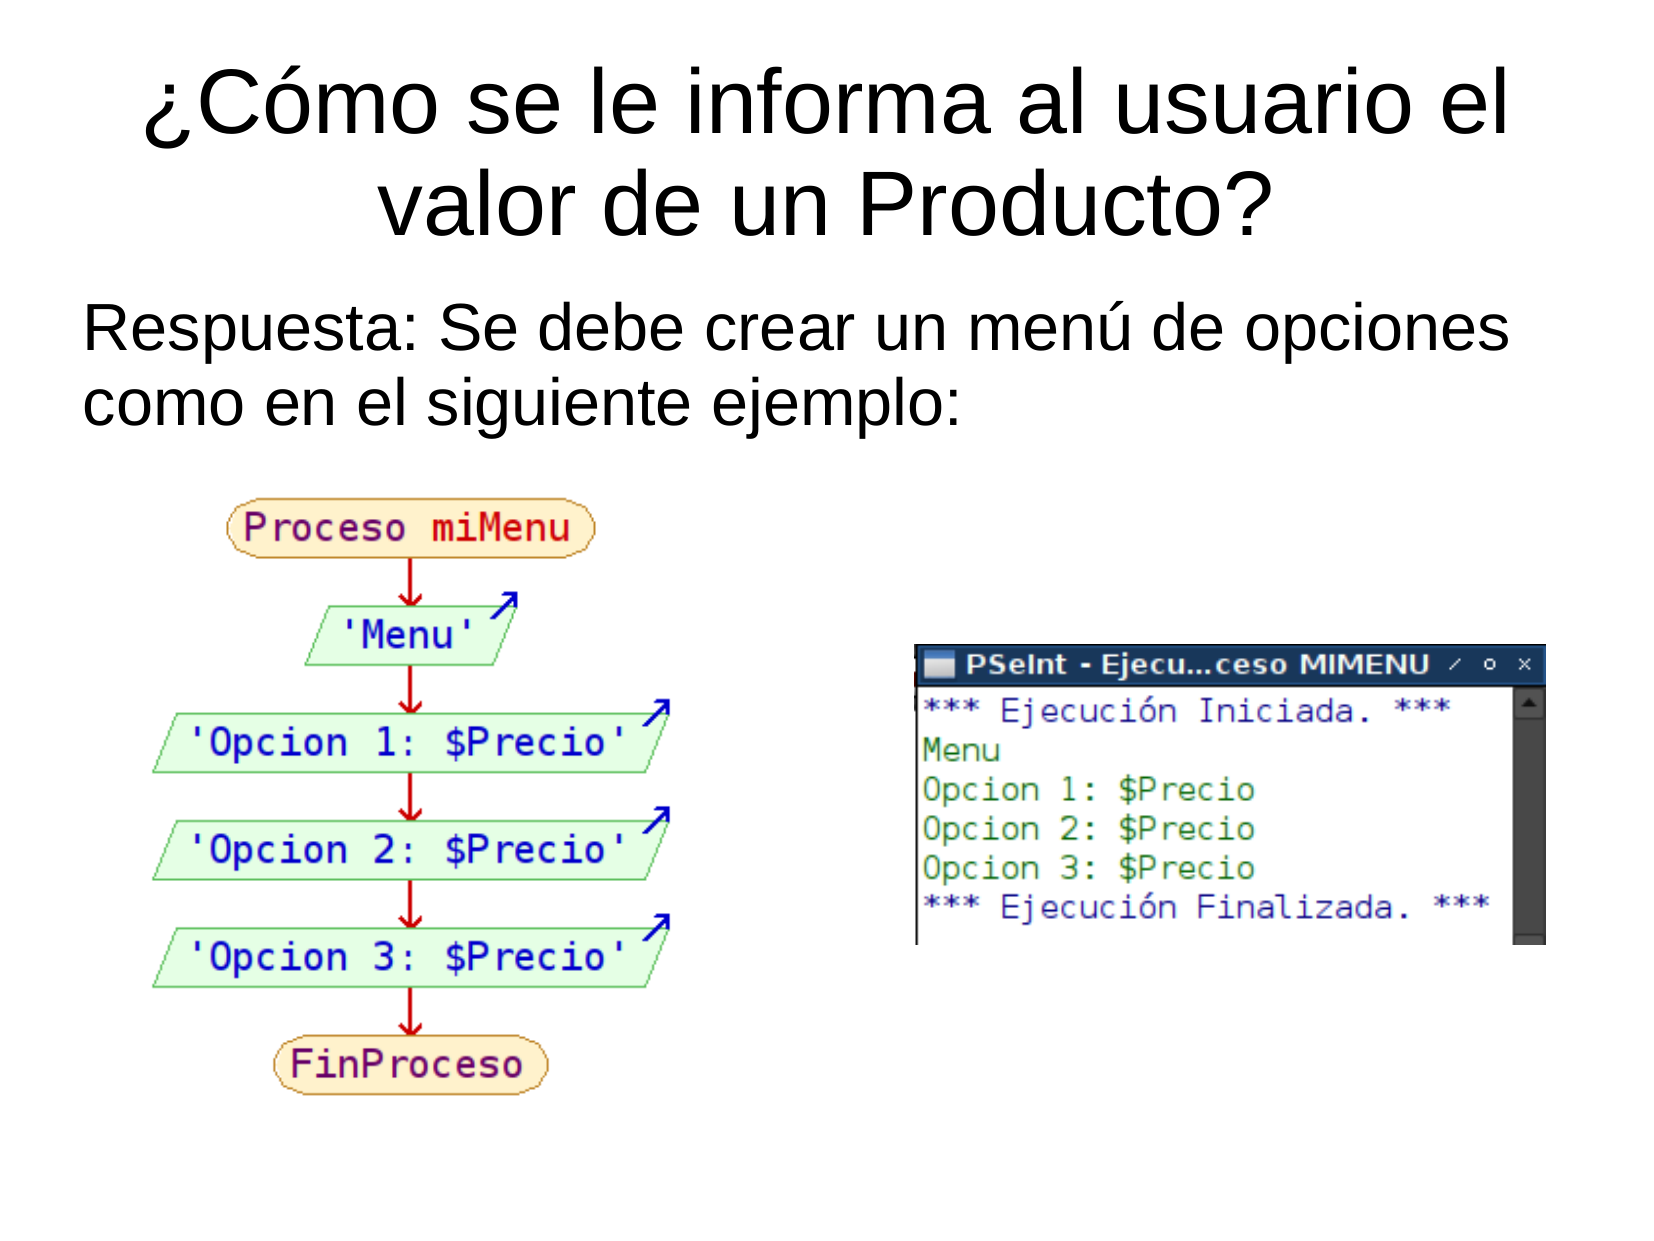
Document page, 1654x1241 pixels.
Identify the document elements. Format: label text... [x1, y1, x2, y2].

picture [914, 644, 1546, 946]
picture [145, 479, 676, 1162]
list Respuesta: Se debe crear un menú de opciones como en el siguiente ejemplo: [82, 290, 1571, 1010]
title ¿Cómo se le informa al usuario el valor de un Producto? [82, 49, 1571, 257]
